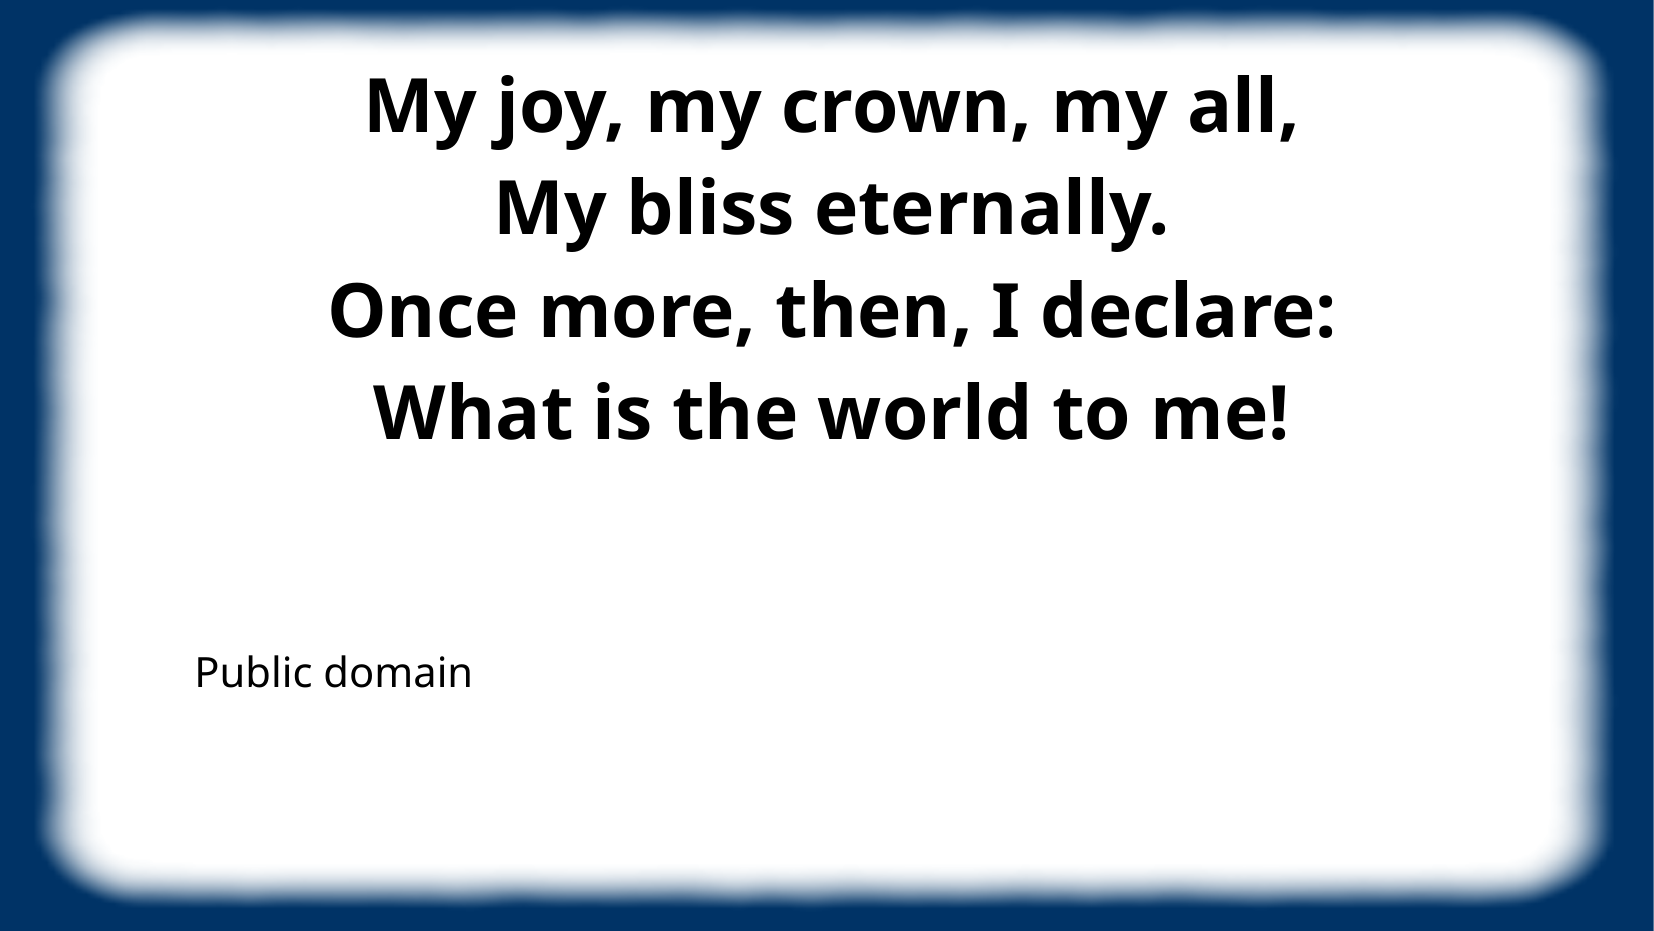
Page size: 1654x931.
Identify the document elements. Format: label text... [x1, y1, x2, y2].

picture [0, 0, 1654, 931]
text_box My joy, my crown, my all, My bliss eternally. Once more, then, I declare: What is the world to me! Public domain [90, 45, 1576, 692]
